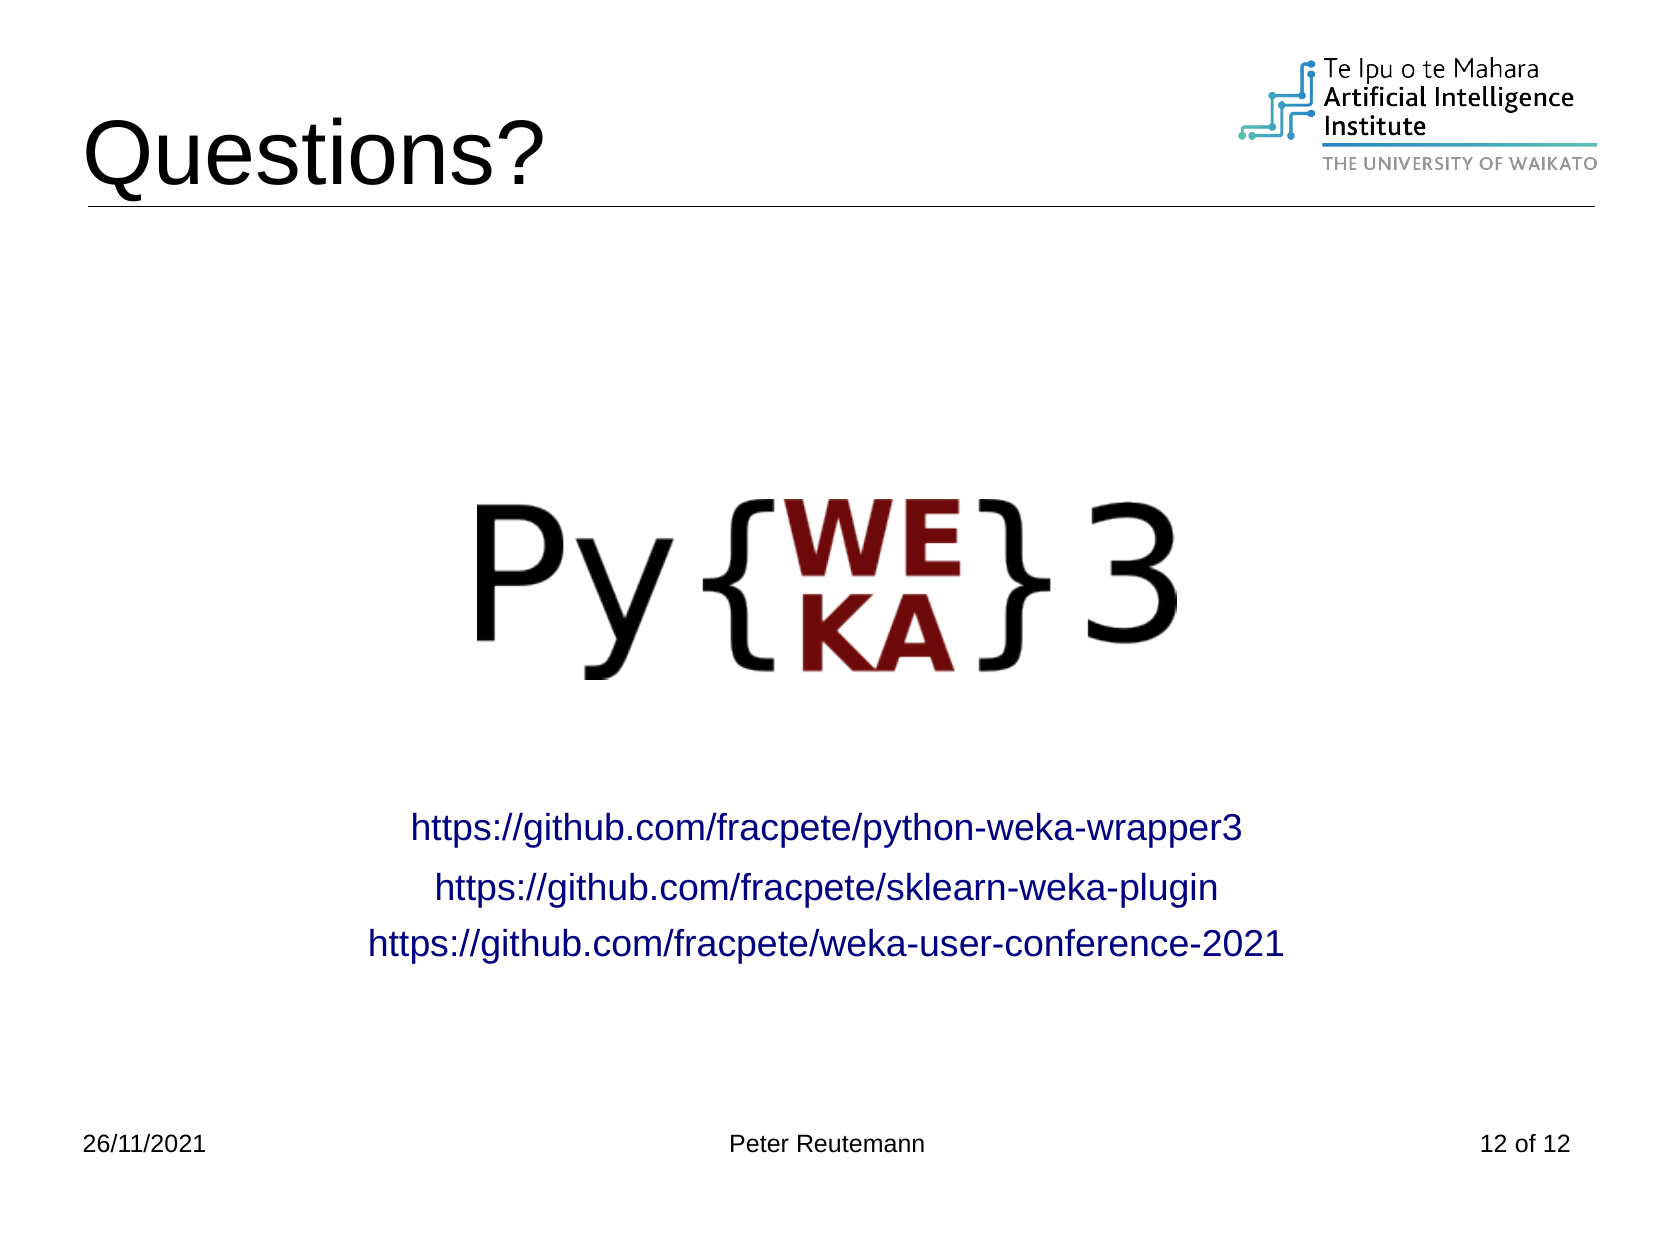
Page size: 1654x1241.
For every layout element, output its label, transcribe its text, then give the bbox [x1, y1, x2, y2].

picture [477, 499, 1177, 680]
text_box https://github.com/fracpete/python-weka-wrapper3 [395, 799, 1258, 857]
title Questions? [82, 49, 1571, 257]
text_box https://github.com/fracpete/weka-user-conference-2021 [353, 915, 1301, 973]
picture [1571, 53, 1601, 172]
text_box https://github.com/fracpete/sklearn-weka-plugin [419, 858, 1234, 916]
